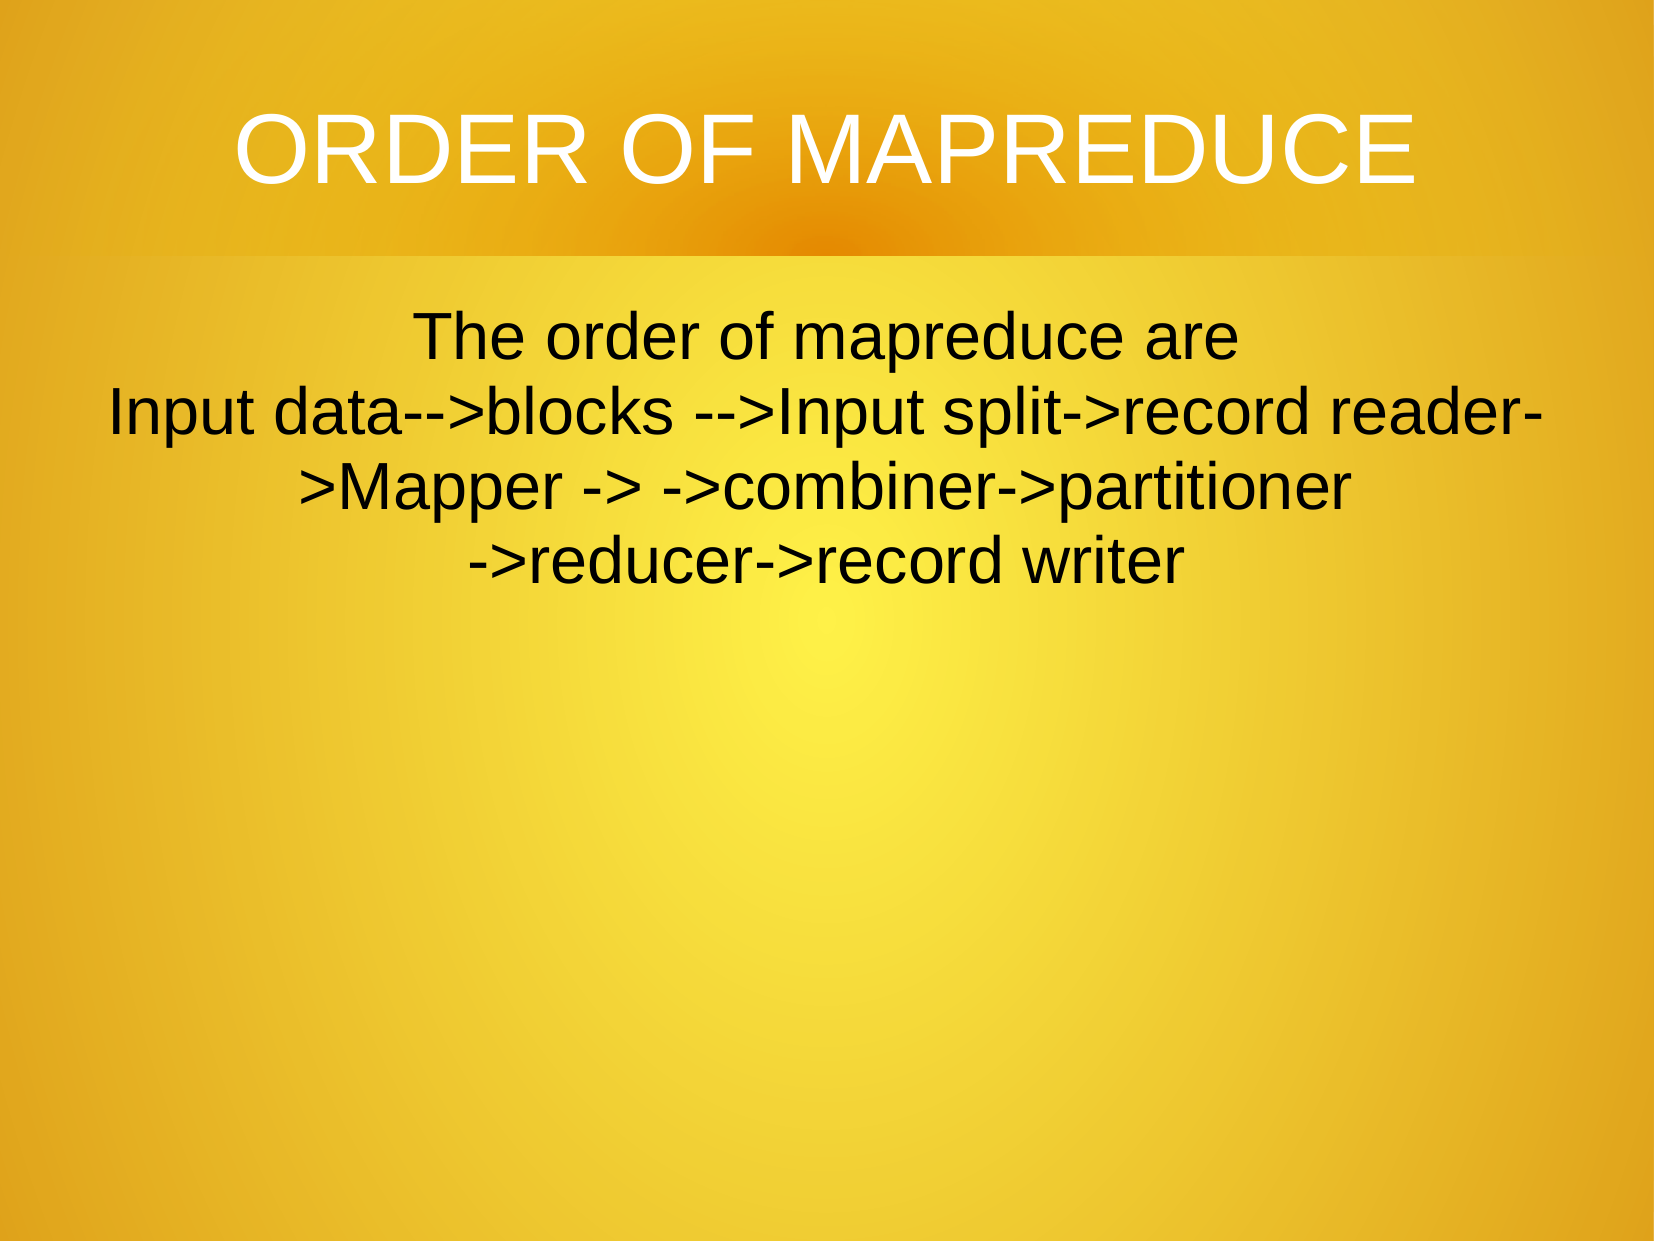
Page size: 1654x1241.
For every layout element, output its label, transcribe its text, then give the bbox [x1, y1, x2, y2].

subtitle The order of mapreduce are Input data-->blocks -->Input split->record reader->Mapper -> ->combiner->partitioner ->reducer->record writer [82, 299, 1571, 1019]
title ORDER OF MAPREDUCE [82, 47, 1571, 252]
